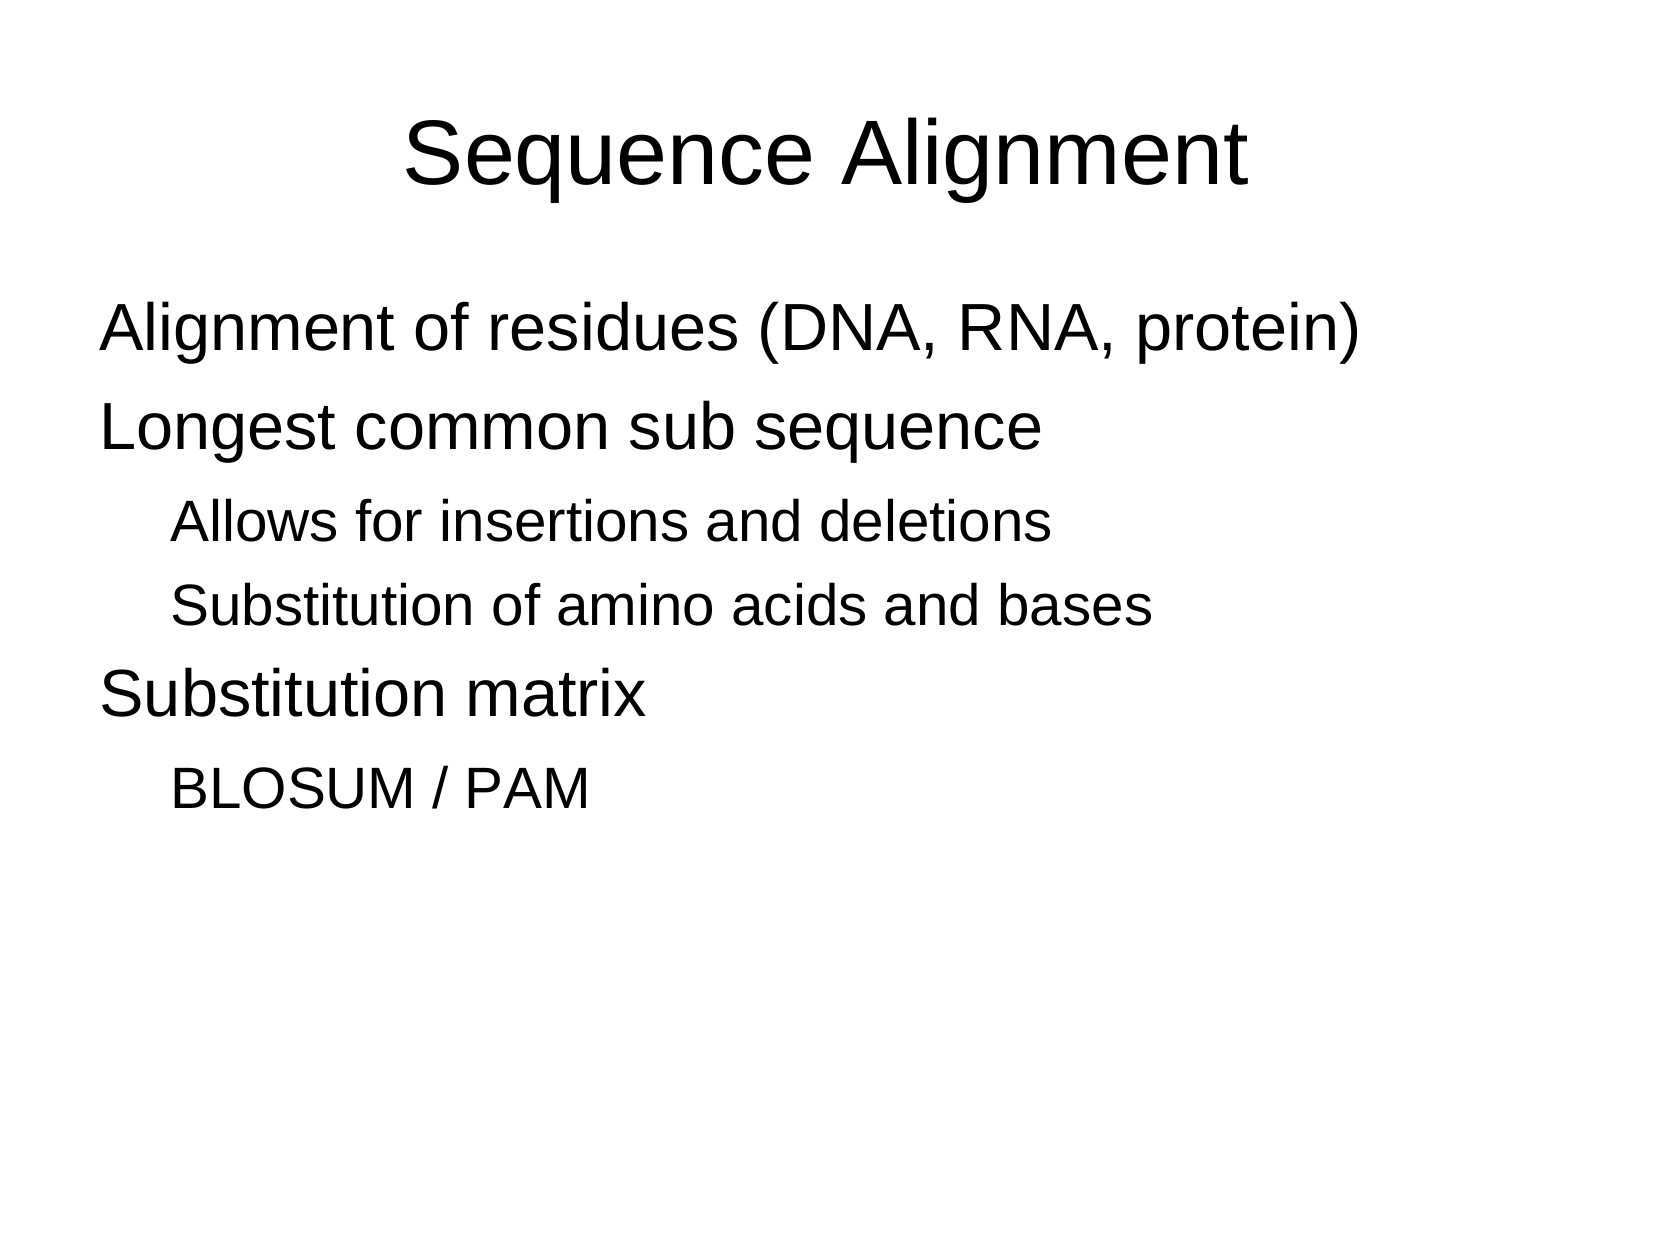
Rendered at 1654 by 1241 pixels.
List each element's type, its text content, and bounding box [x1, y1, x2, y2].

title Sequence Alignment [82, 49, 1571, 257]
list Alignment of residues (DNA, RNA, protein) Longest common sub sequence Allows for insertions and deletions Substitution of amino acids and bases Substitution matrix BLOSUM / PAM [82, 290, 1571, 1094]
